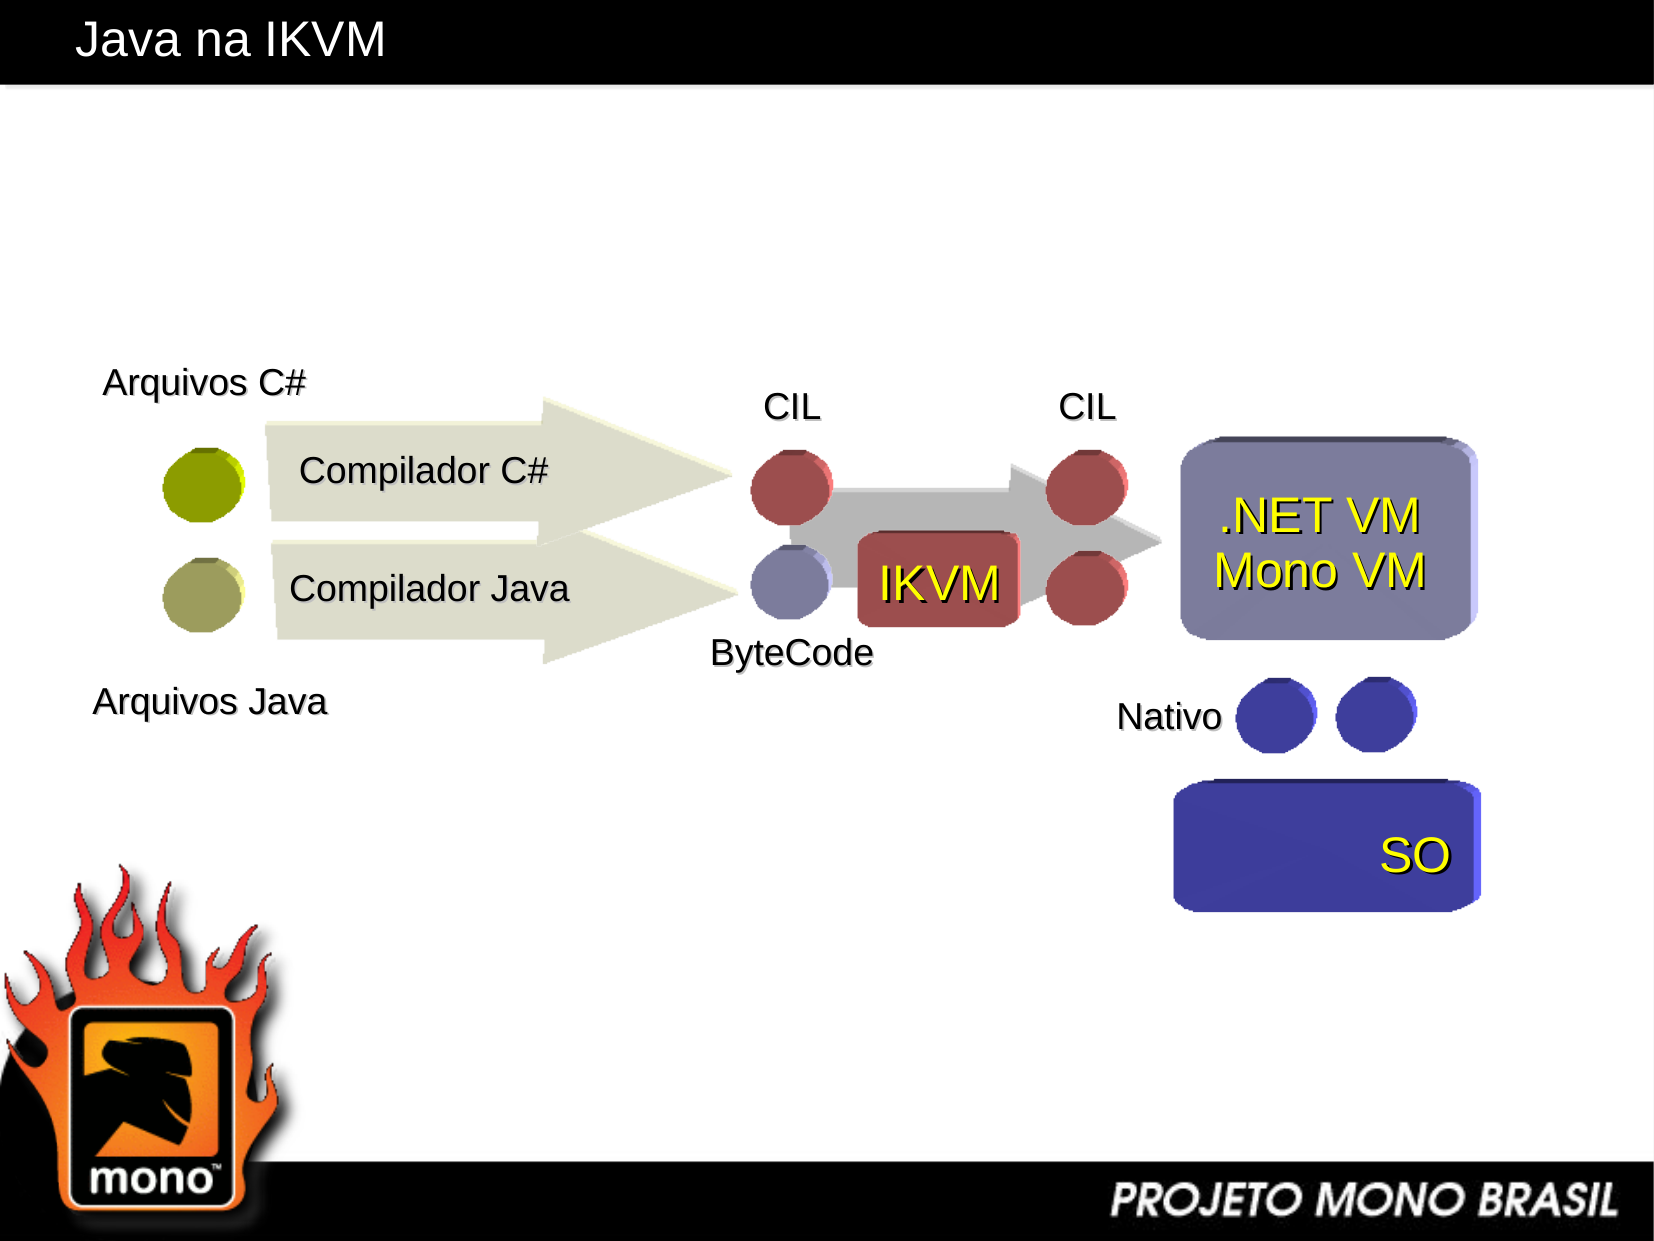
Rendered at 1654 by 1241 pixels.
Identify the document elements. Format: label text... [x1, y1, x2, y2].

text_box Compilador C# [284, 444, 564, 500]
title Java na IKVM [75, 0, 1488, 83]
picture [0, 85, 1654, 1241]
text_box Arquivos Java [77, 675, 343, 730]
text_box Arquivos C# [87, 356, 321, 411]
text_box CIL [1043, 380, 1132, 436]
text_box CIL [748, 380, 837, 436]
text_box .NET VM Mono VM [1164, 469, 1477, 620]
text_box SO [1365, 830, 1467, 884]
text_box ByteCode [694, 626, 889, 682]
text_box Compilador Java [274, 562, 585, 618]
text_box Nativo [1101, 690, 1238, 745]
text_box IKVM [862, 558, 1018, 613]
